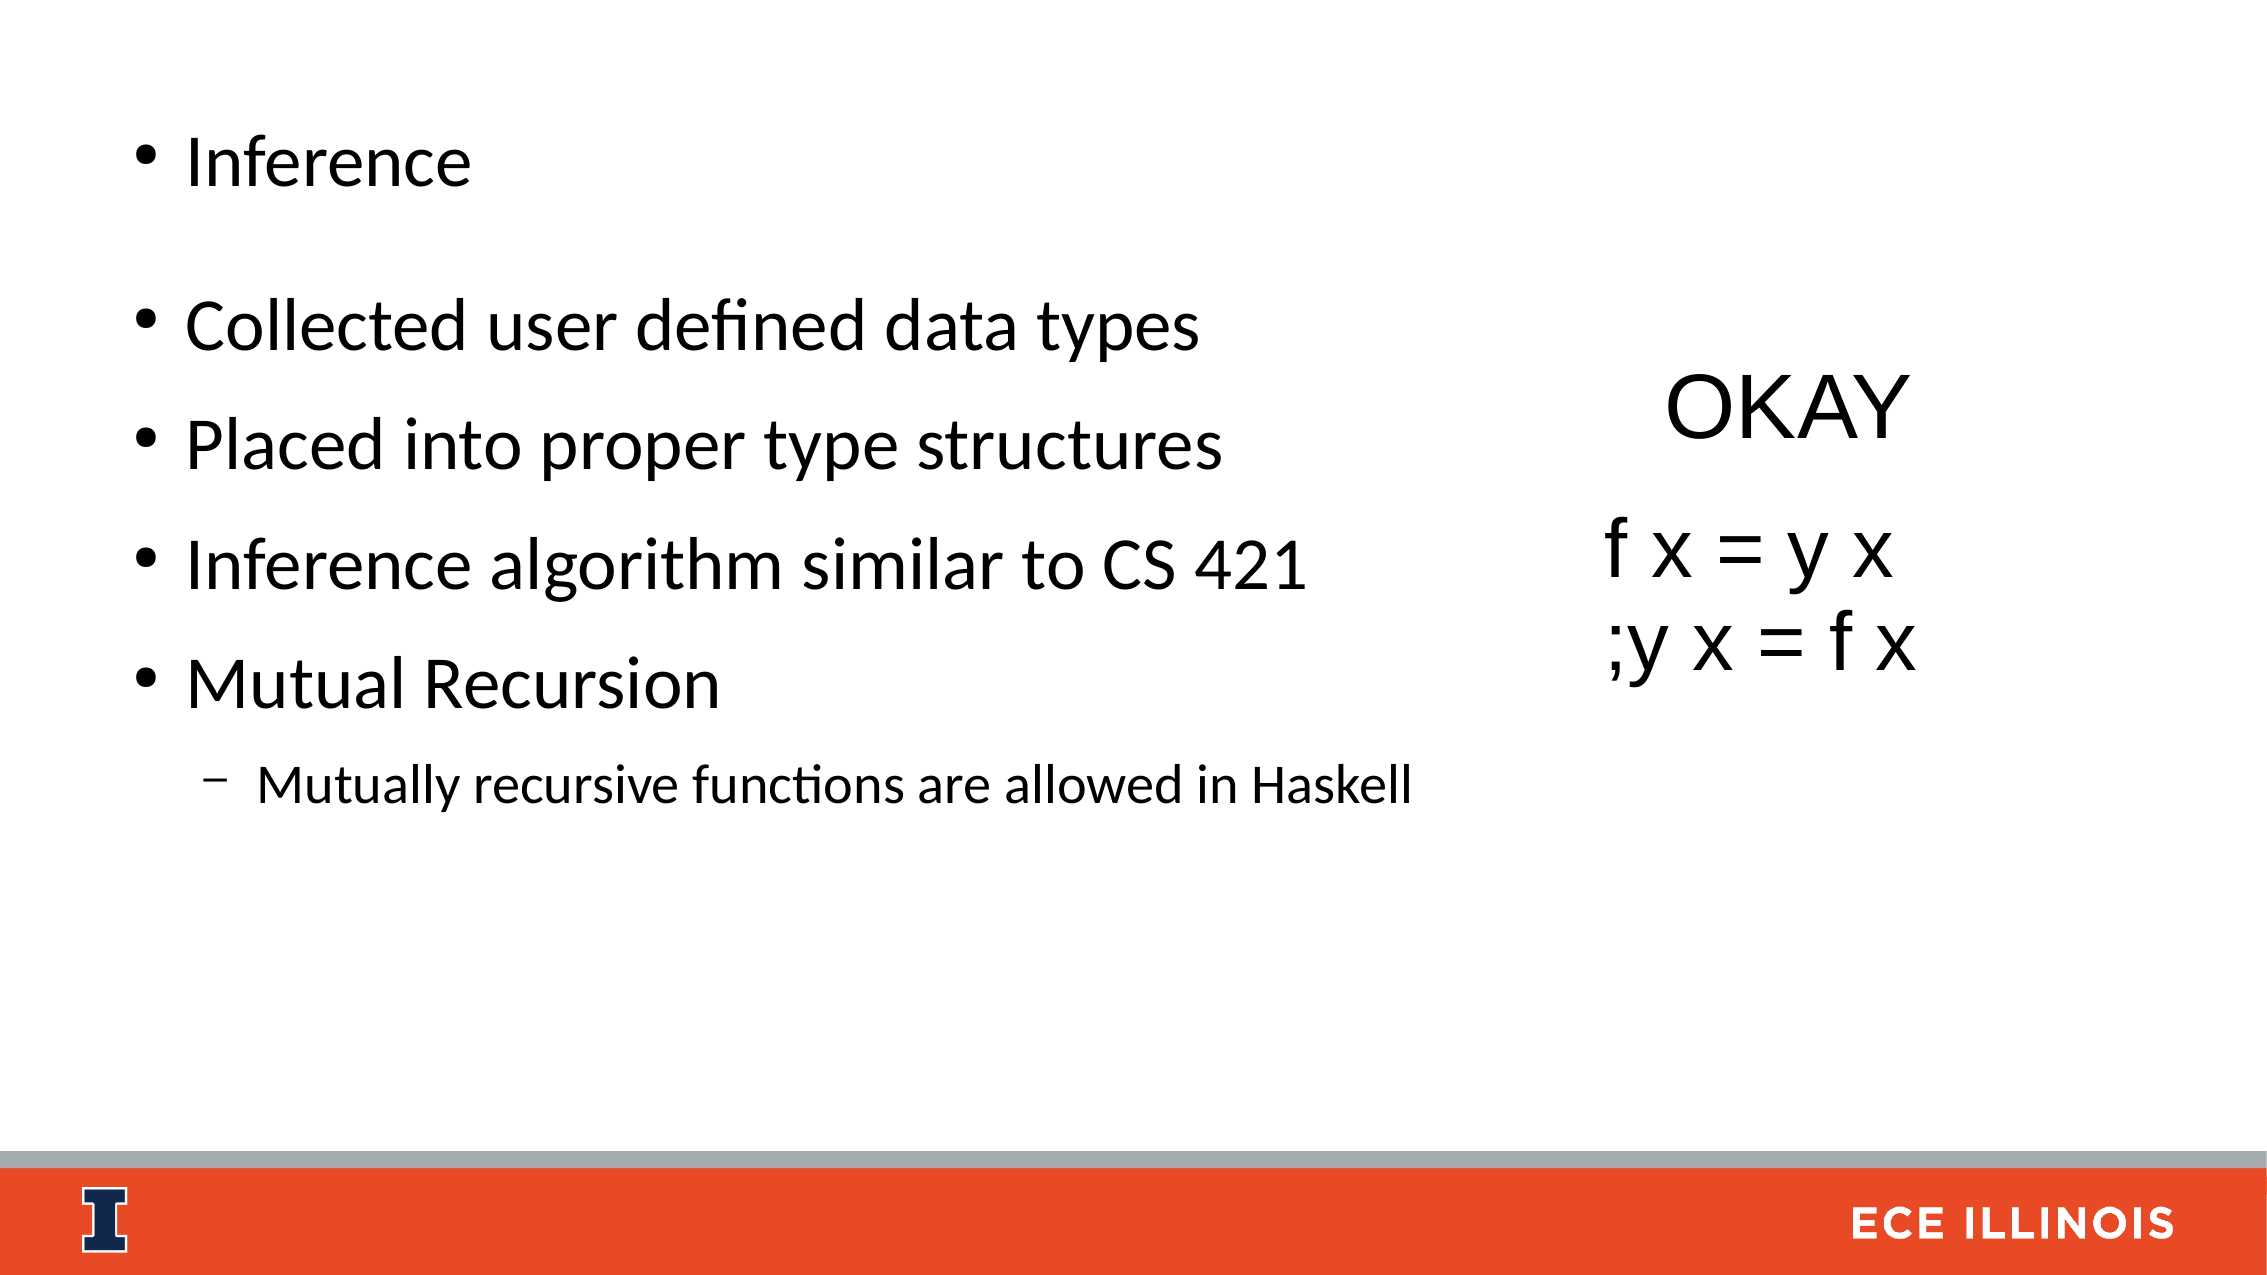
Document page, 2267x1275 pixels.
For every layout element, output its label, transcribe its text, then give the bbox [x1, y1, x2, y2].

text_box f x = y x ;y x = f x [1590, 495, 2056, 751]
picture [0, 1151, 2267, 1258]
list Collected user defined data types Placed into proper type structures Inference algorithm similar to CS 421 Mutual Recursion Mutually recursive functions are allowed in Haskell [100, 267, 2184, 1102]
picture [1853, 1206, 2173, 1239]
list Inference [100, 104, 2173, 224]
text_box OKAY [1650, 347, 1966, 465]
